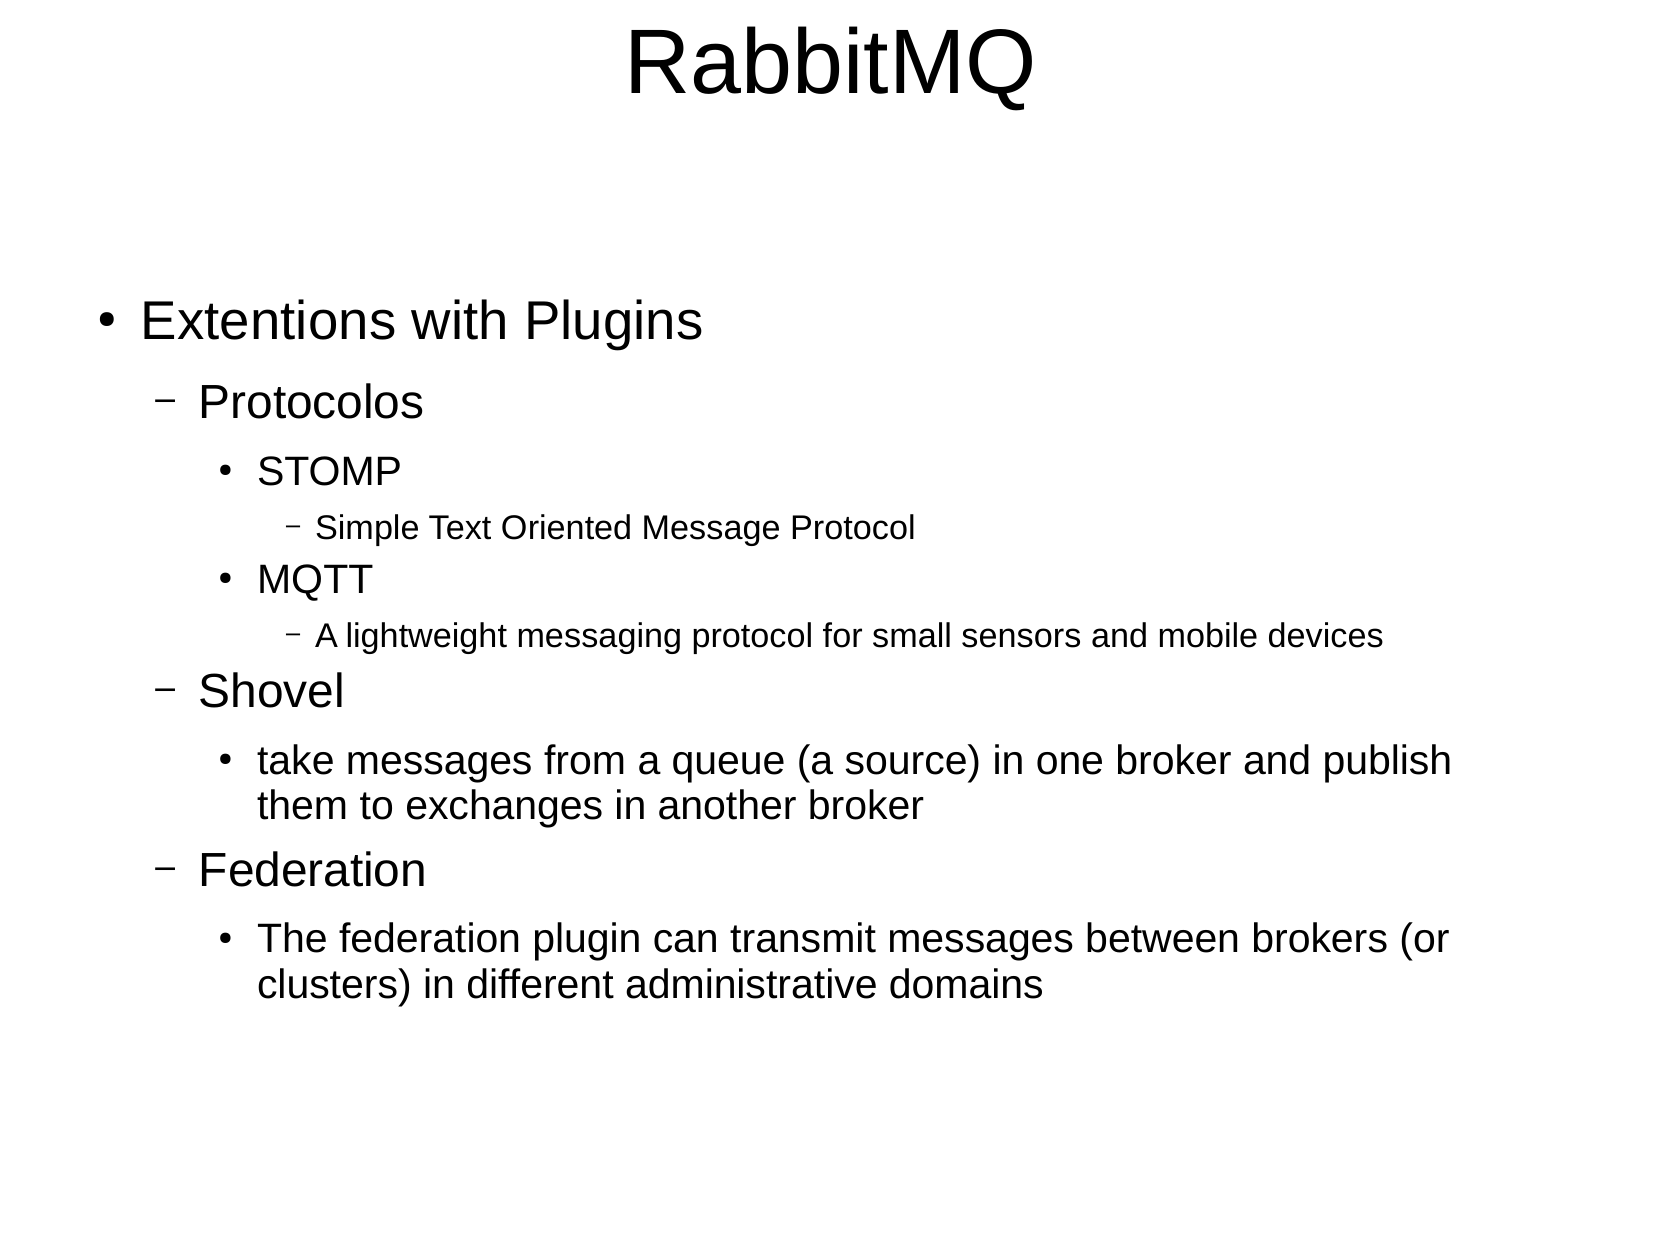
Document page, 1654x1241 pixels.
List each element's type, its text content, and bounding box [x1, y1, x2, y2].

title RabbitMQ [86, 0, 1576, 136]
list Extentions with Plugins Protocolos STOMP Simple Text Oriented Message Protocol MQTT A lightweight messaging protocol for small sensors and mobile devices Shovel take messages from a queue (a source) in one broker and publish them to exchanges in another broker Federation The federation plugin can transmit messages between brokers (or clusters) in different administrative domains [82, 290, 1538, 1010]
